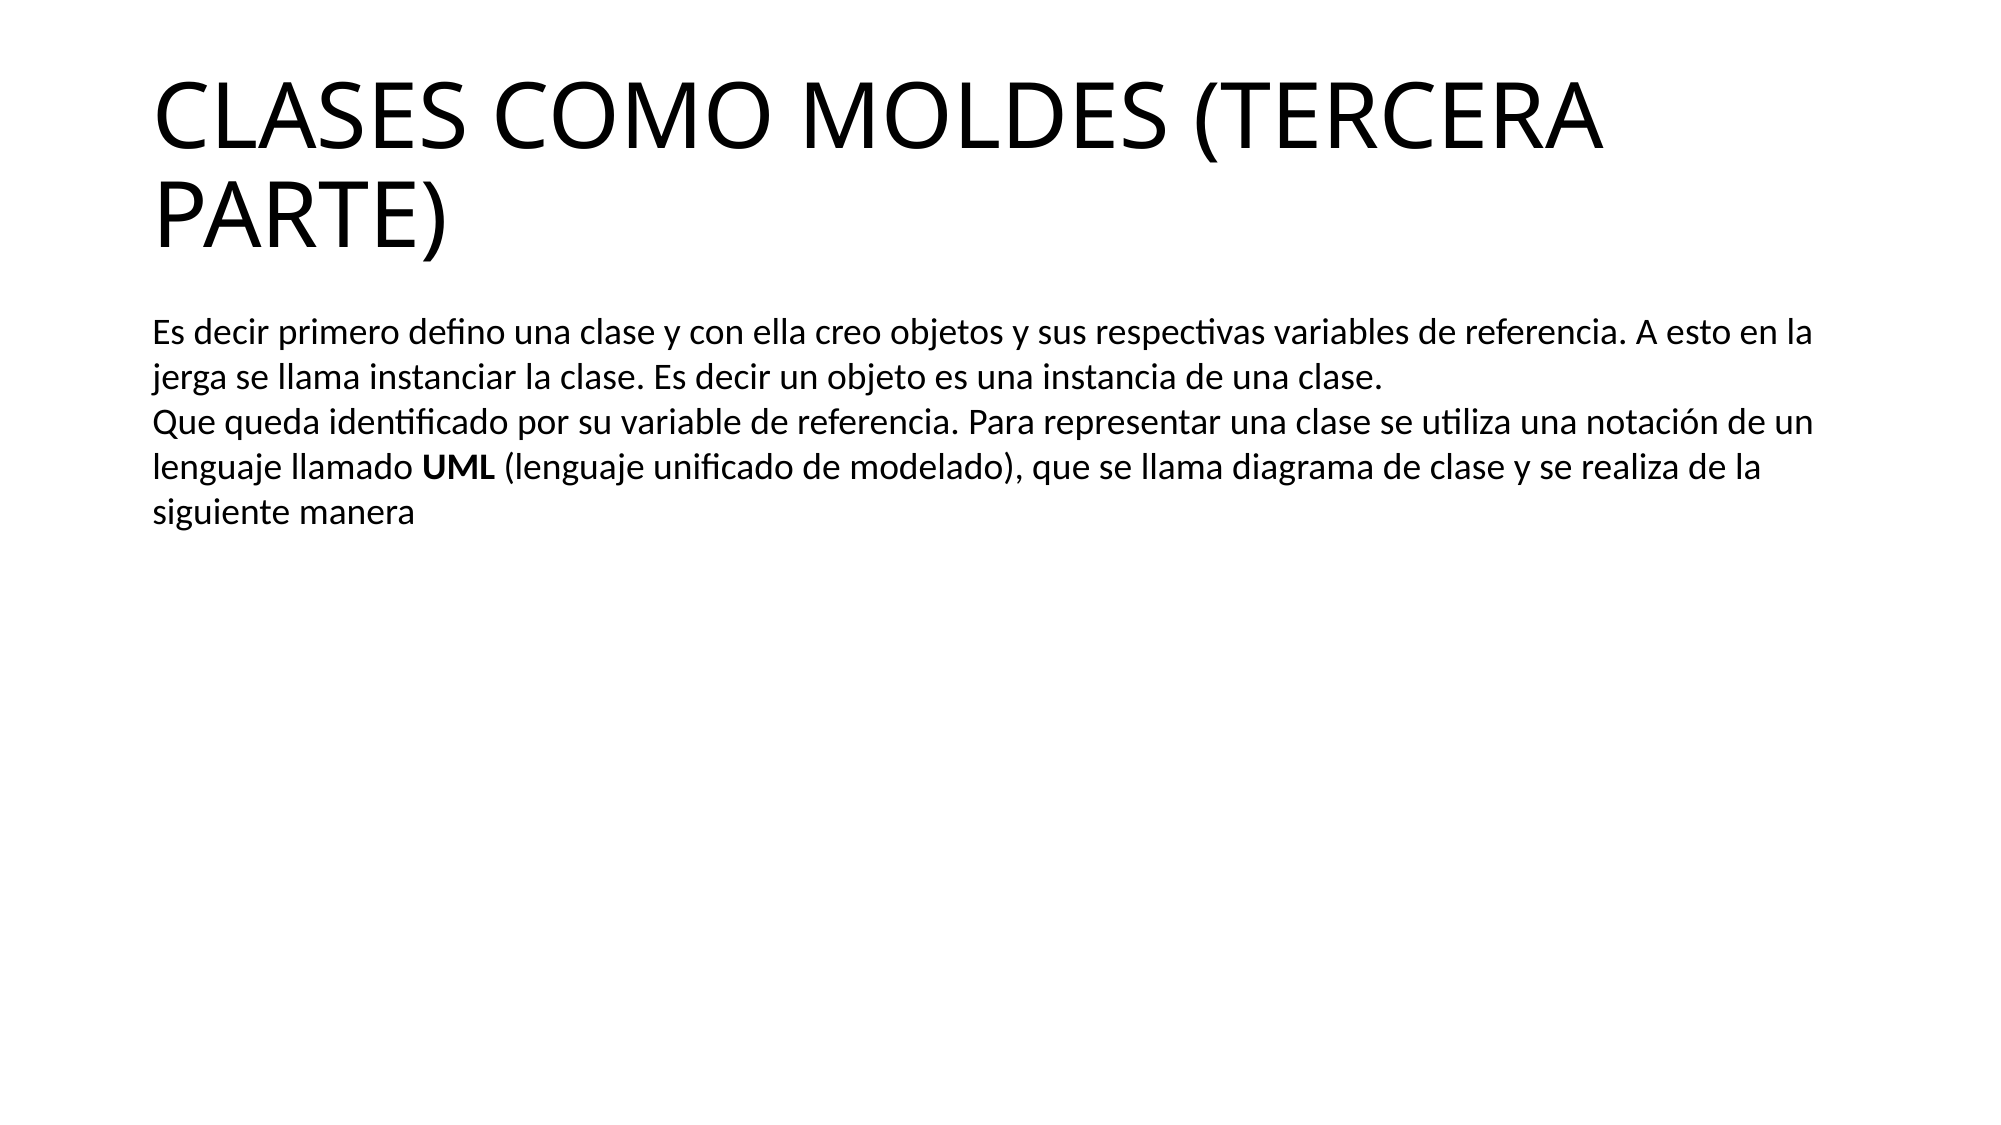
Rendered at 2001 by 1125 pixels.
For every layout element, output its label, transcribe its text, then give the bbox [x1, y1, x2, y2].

text_box CLASES COMO MOLDES (TERCERA PARTE) [137, 59, 1862, 277]
text_box Es decir primero defino una clase y con ella creo objetos y sus respectivas variables de referencia. A esto en la jerga se llama instanciar la clase. Es decir un objeto es una instancia de una clase. Que queda identificado por su variable de referencia. Para representar una clase se utiliza una notación de un lenguaje llamado UML (lenguaje unificado de modelado), que se llama diagrama de clase y se realiza de la siguiente manera [137, 299, 1862, 1013]
